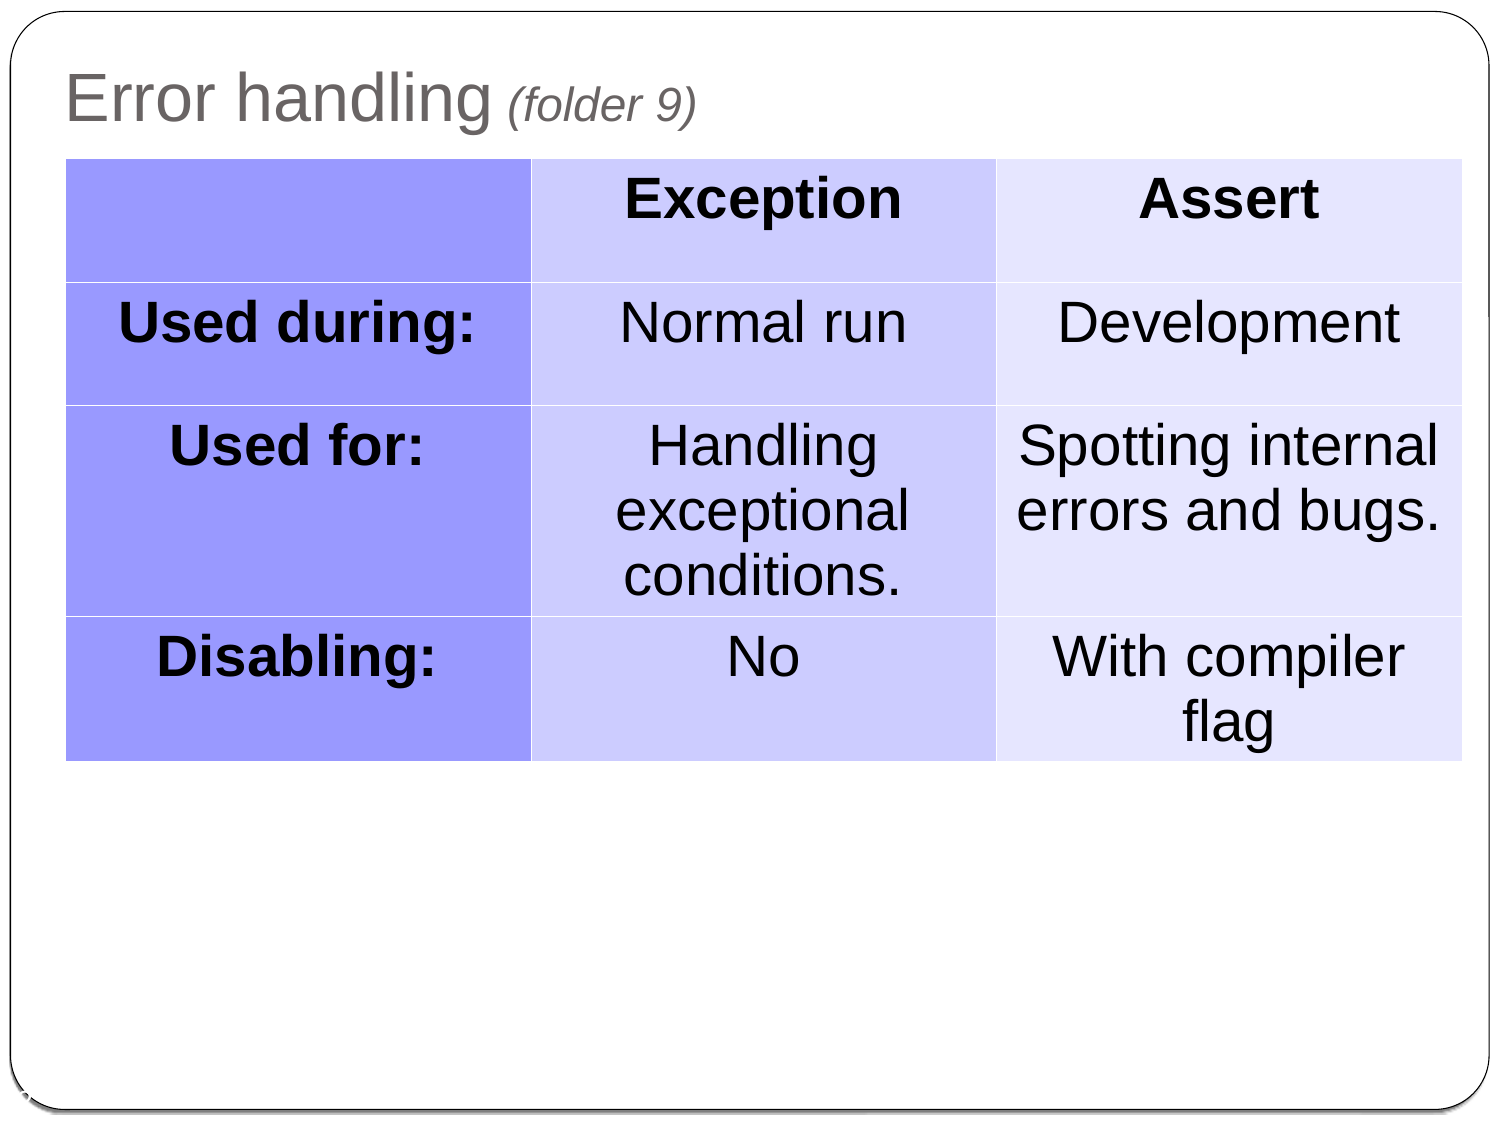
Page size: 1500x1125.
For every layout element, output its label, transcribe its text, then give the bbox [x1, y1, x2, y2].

title Error handling (folder 9) [50, 45, 1450, 150]
table_cell Spotting internal errors and bugs. [997, 406, 1462, 616]
table_cell Disabling: [66, 617, 531, 761]
table_cell No [532, 617, 996, 761]
table_header [66, 159, 531, 282]
table_cell Used during: [66, 283, 531, 405]
table_cell Normal run [532, 283, 996, 405]
slide_number <number> [0, 1074, 50, 1125]
table_header Exception [532, 159, 996, 282]
table_header Assert [997, 159, 1462, 282]
table_cell Development [997, 283, 1462, 405]
table_cell Used for: [66, 406, 531, 616]
table_cell With compiler flag [997, 617, 1462, 761]
table_cell Handling exceptional conditions. [532, 406, 996, 616]
